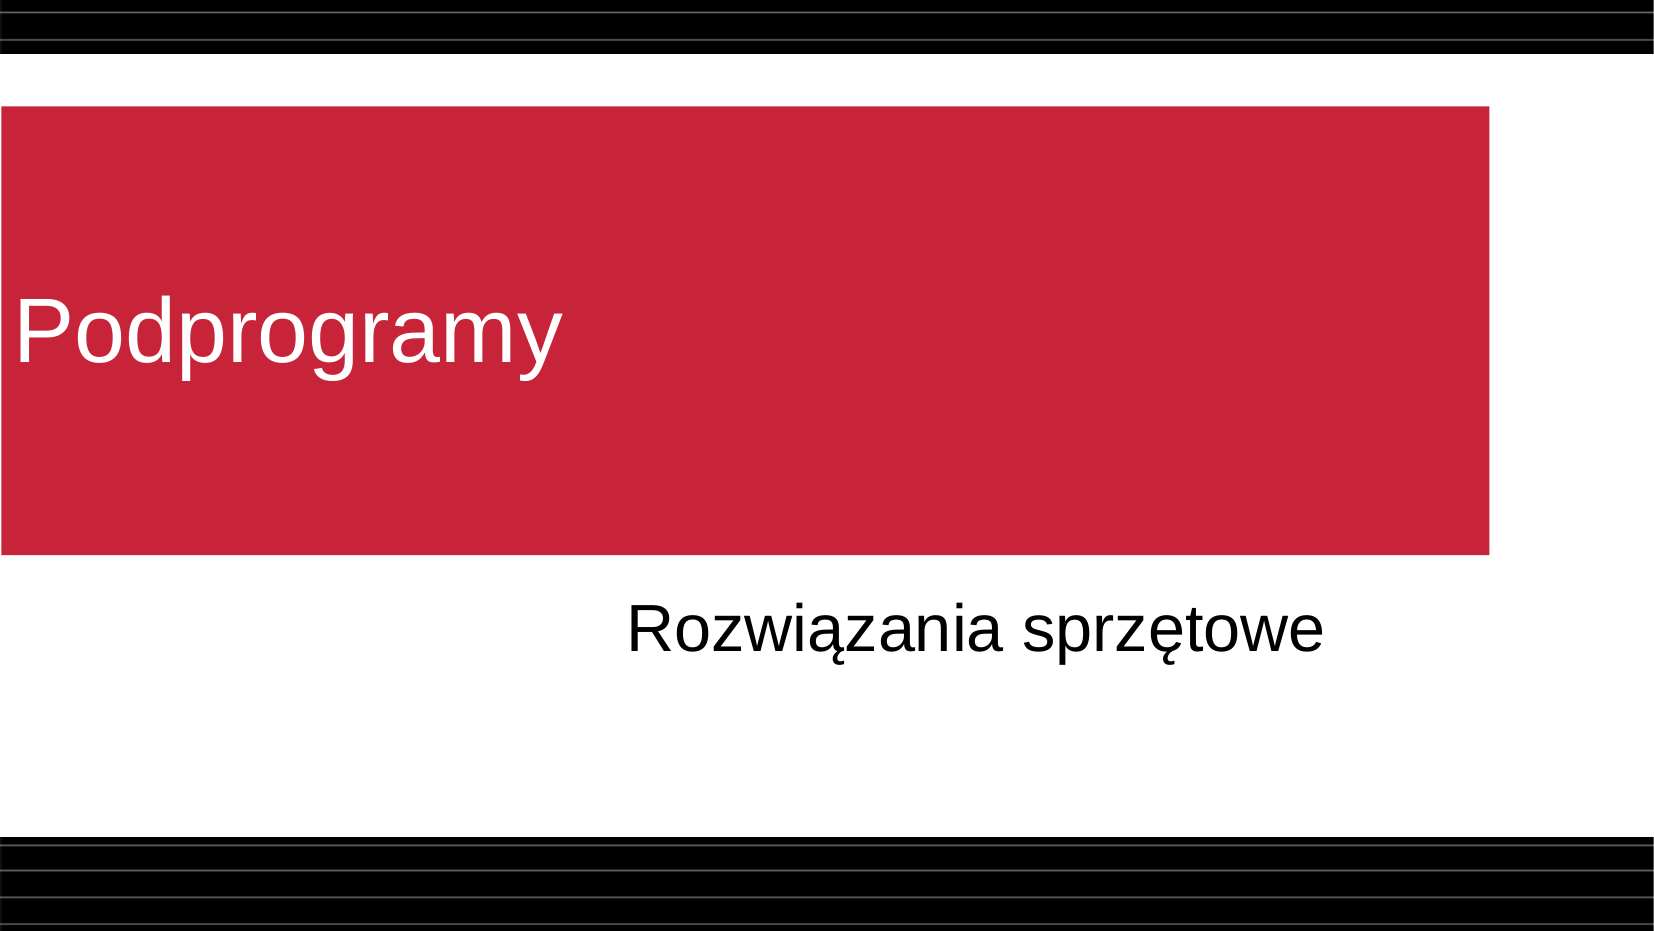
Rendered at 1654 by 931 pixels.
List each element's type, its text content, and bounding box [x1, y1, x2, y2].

picture [0, 0, 1654, 54]
subtitle Rozwiązania sprzętowe [625, 590, 1489, 804]
title Podprogramy [1, 106, 1490, 556]
picture [0, 837, 1654, 931]
